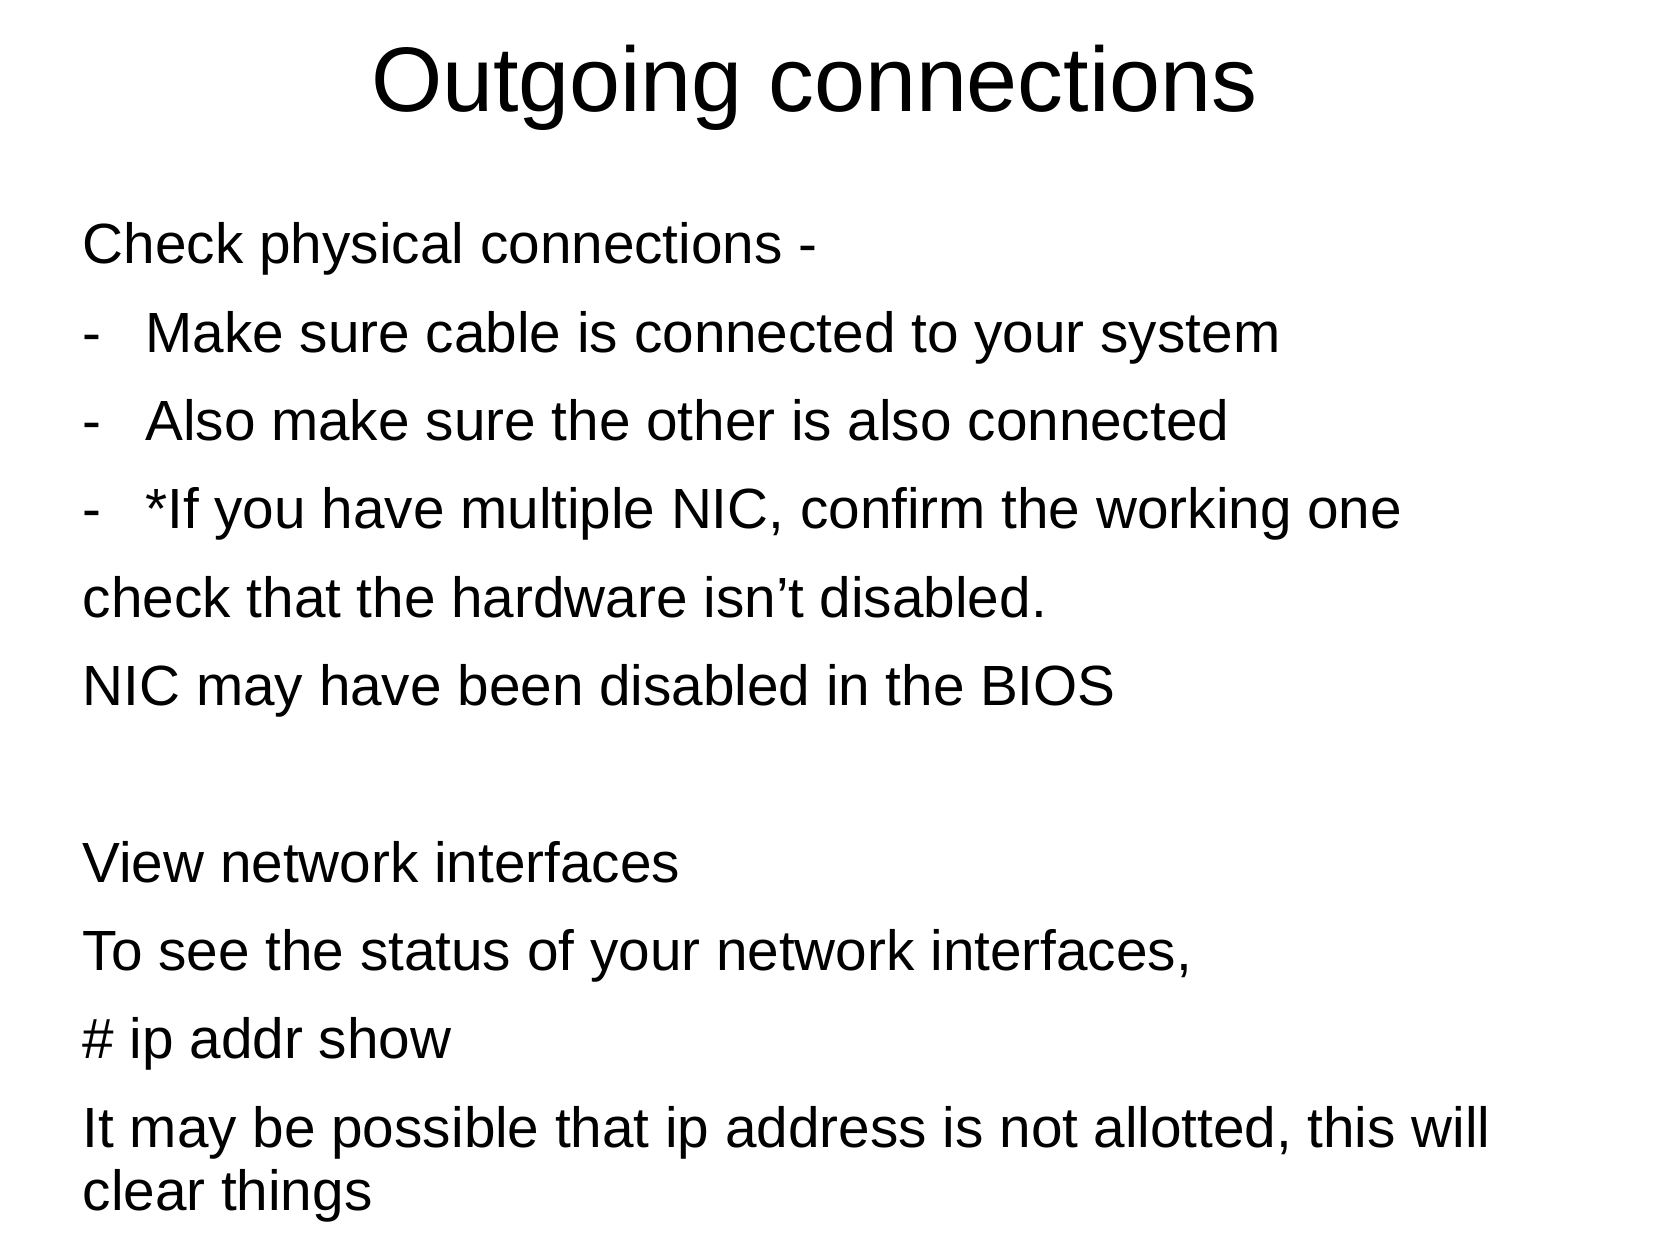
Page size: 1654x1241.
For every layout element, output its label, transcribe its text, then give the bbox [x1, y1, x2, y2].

list Check physical connections - - Make sure cable is connected to your system - Also make sure the other is also connected - *If you have multiple NIC, confirm the working one check that the hardware isn’t disabled. NIC may have been disabled in the BIOS View network interfaces To see the status of your network interfaces, # ip addr show It may be possible that ip address is not allotted, this will clear things [82, 212, 1571, 1229]
title Outgoing connections [70, 0, 1559, 184]
